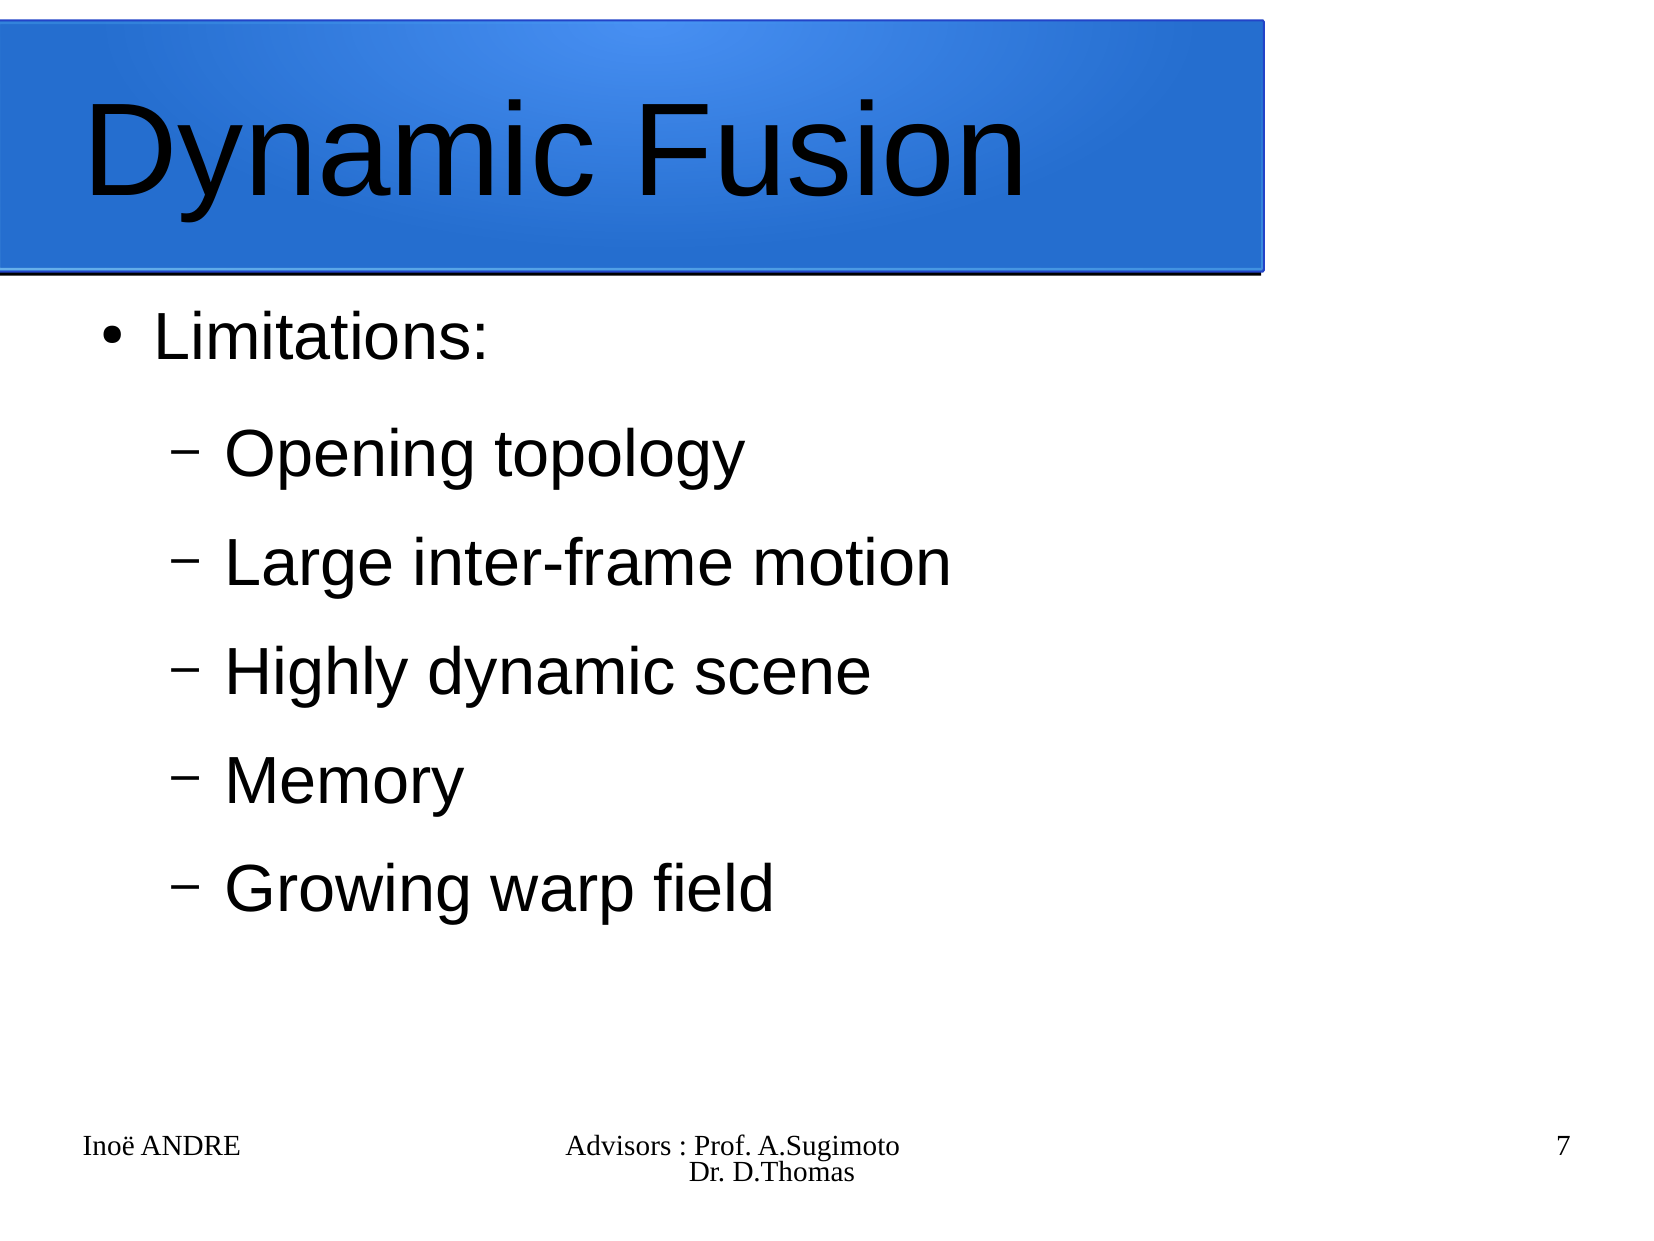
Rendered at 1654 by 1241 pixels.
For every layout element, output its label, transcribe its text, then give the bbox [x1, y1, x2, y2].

title Dynamic Fusion [82, 47, 1235, 252]
list Limitations: Opening topology Large inter-frame motion Highly dynamic scene Memory Growing warp field [82, 299, 1571, 1019]
